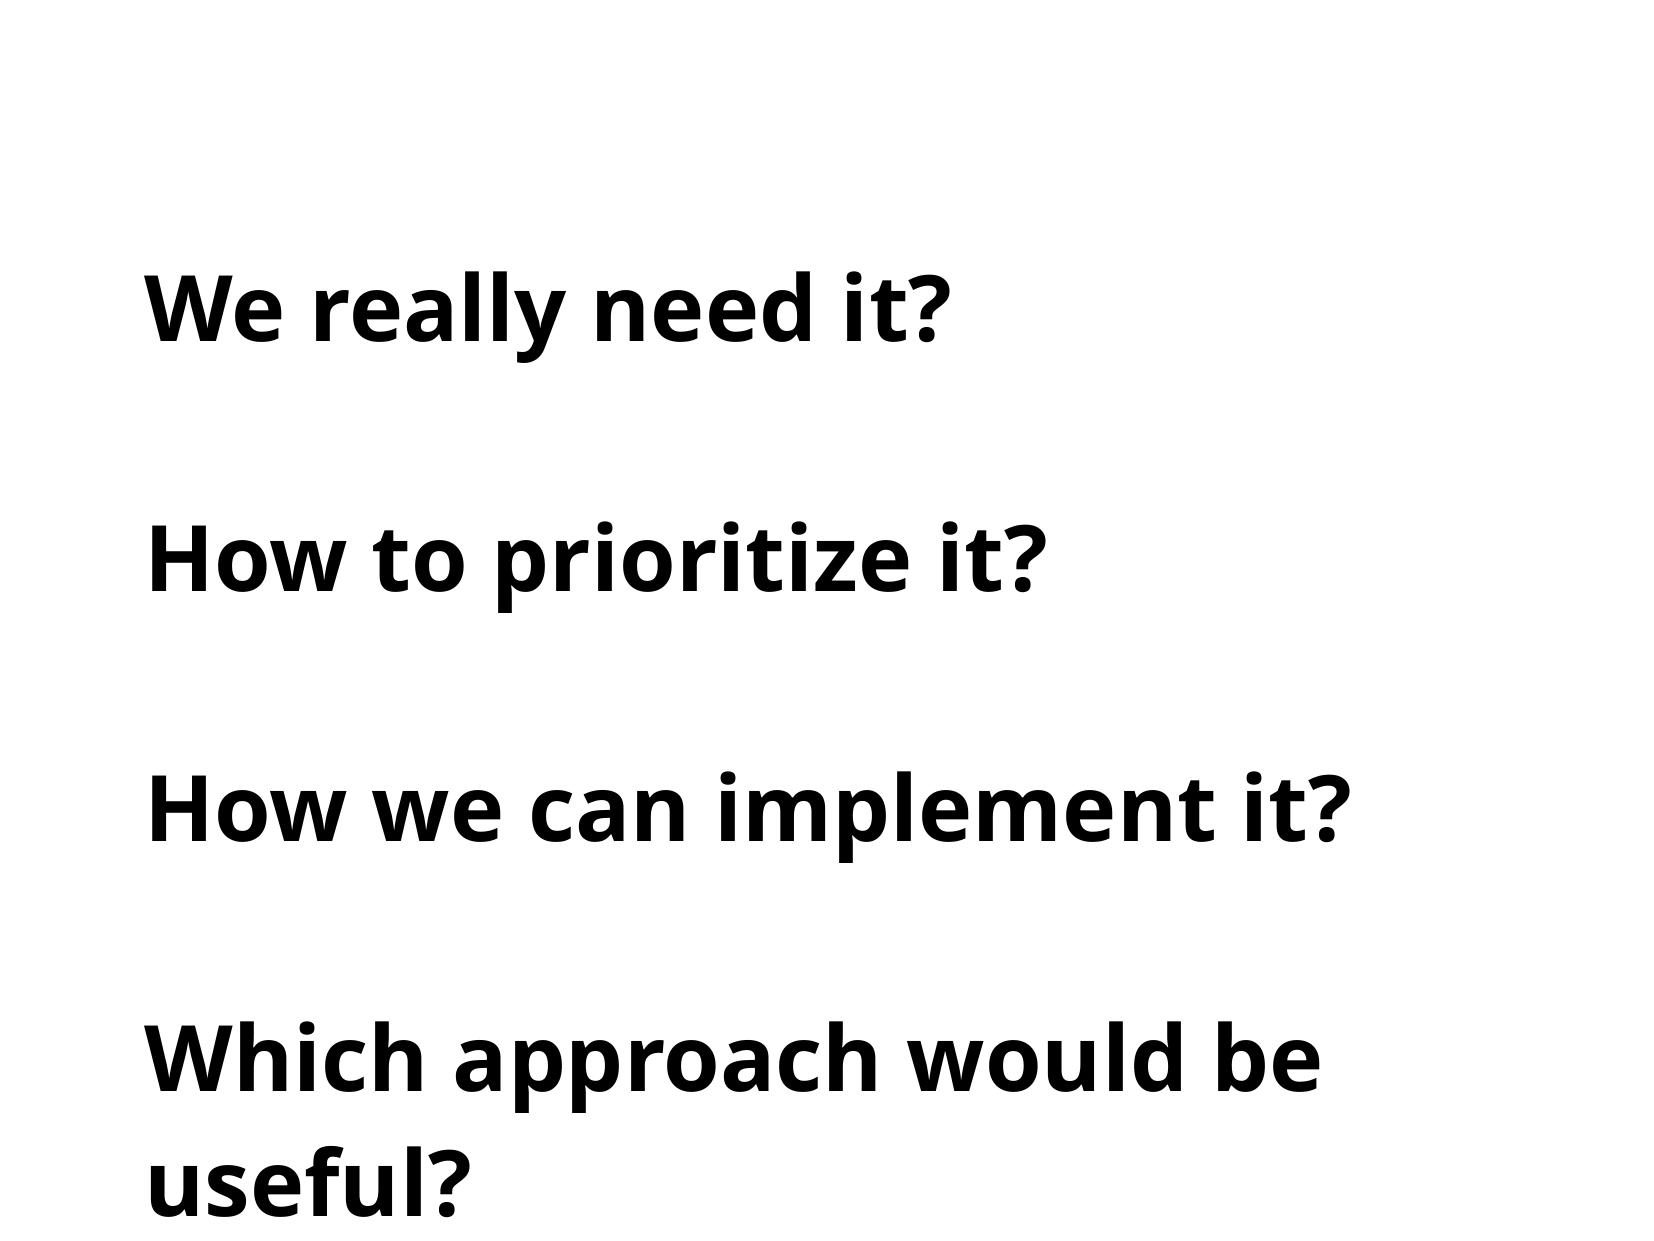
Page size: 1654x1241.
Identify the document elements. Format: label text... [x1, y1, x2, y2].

text_box We really need it? How to prioritize it? How we can implement it? Which approach would be useful? [129, 236, 1382, 1132]
